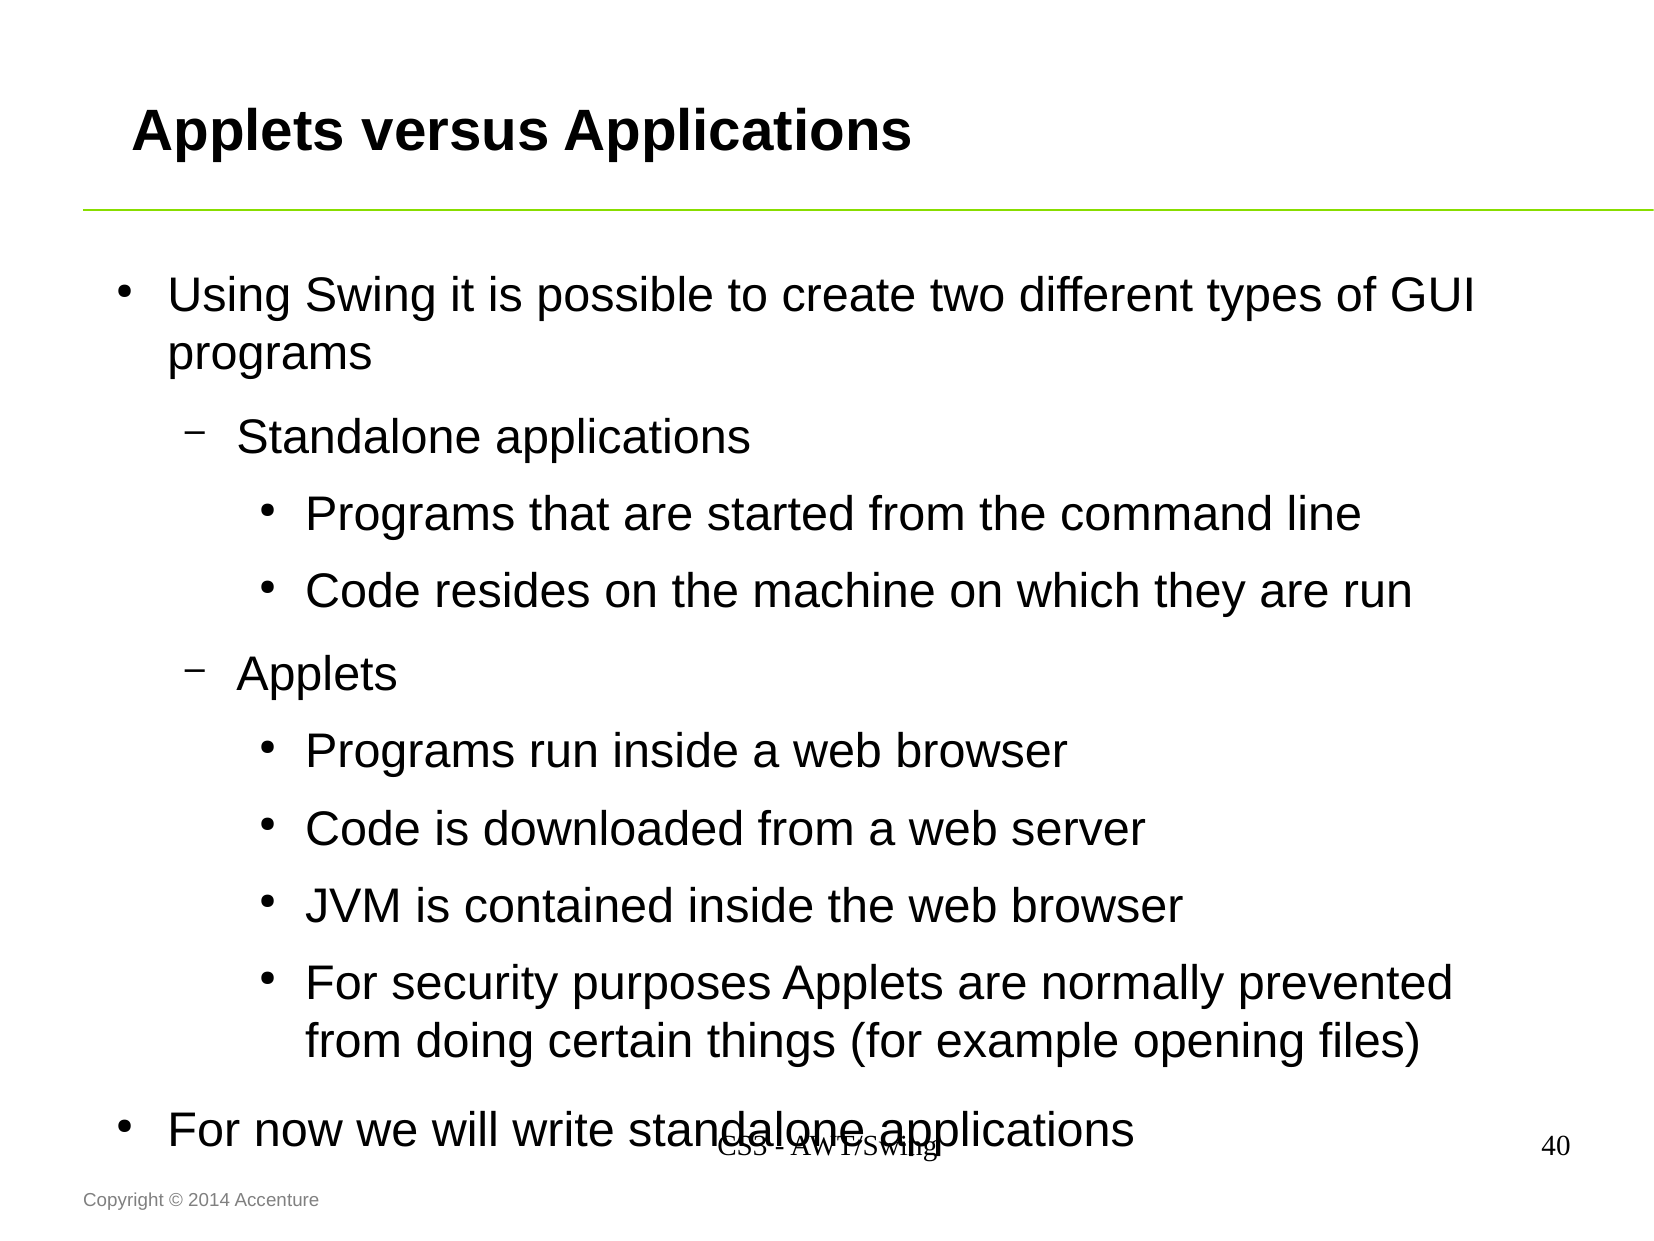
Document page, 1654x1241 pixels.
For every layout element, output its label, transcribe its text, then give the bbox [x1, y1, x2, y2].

list Using Swing it is possible to create two different types of GUI programs Standalone applications Programs that are started from the command line Code resides on the machine on which they are run Applets Programs run inside a web browser Code is downloaded from a web server JVM is contained inside the web browser For security purposes Applets are normally prevented from doing certain things (for example opening files) For now we will write standalone applications [84, 255, 1573, 1166]
title Applets versus Applications [81, 56, 1654, 199]
